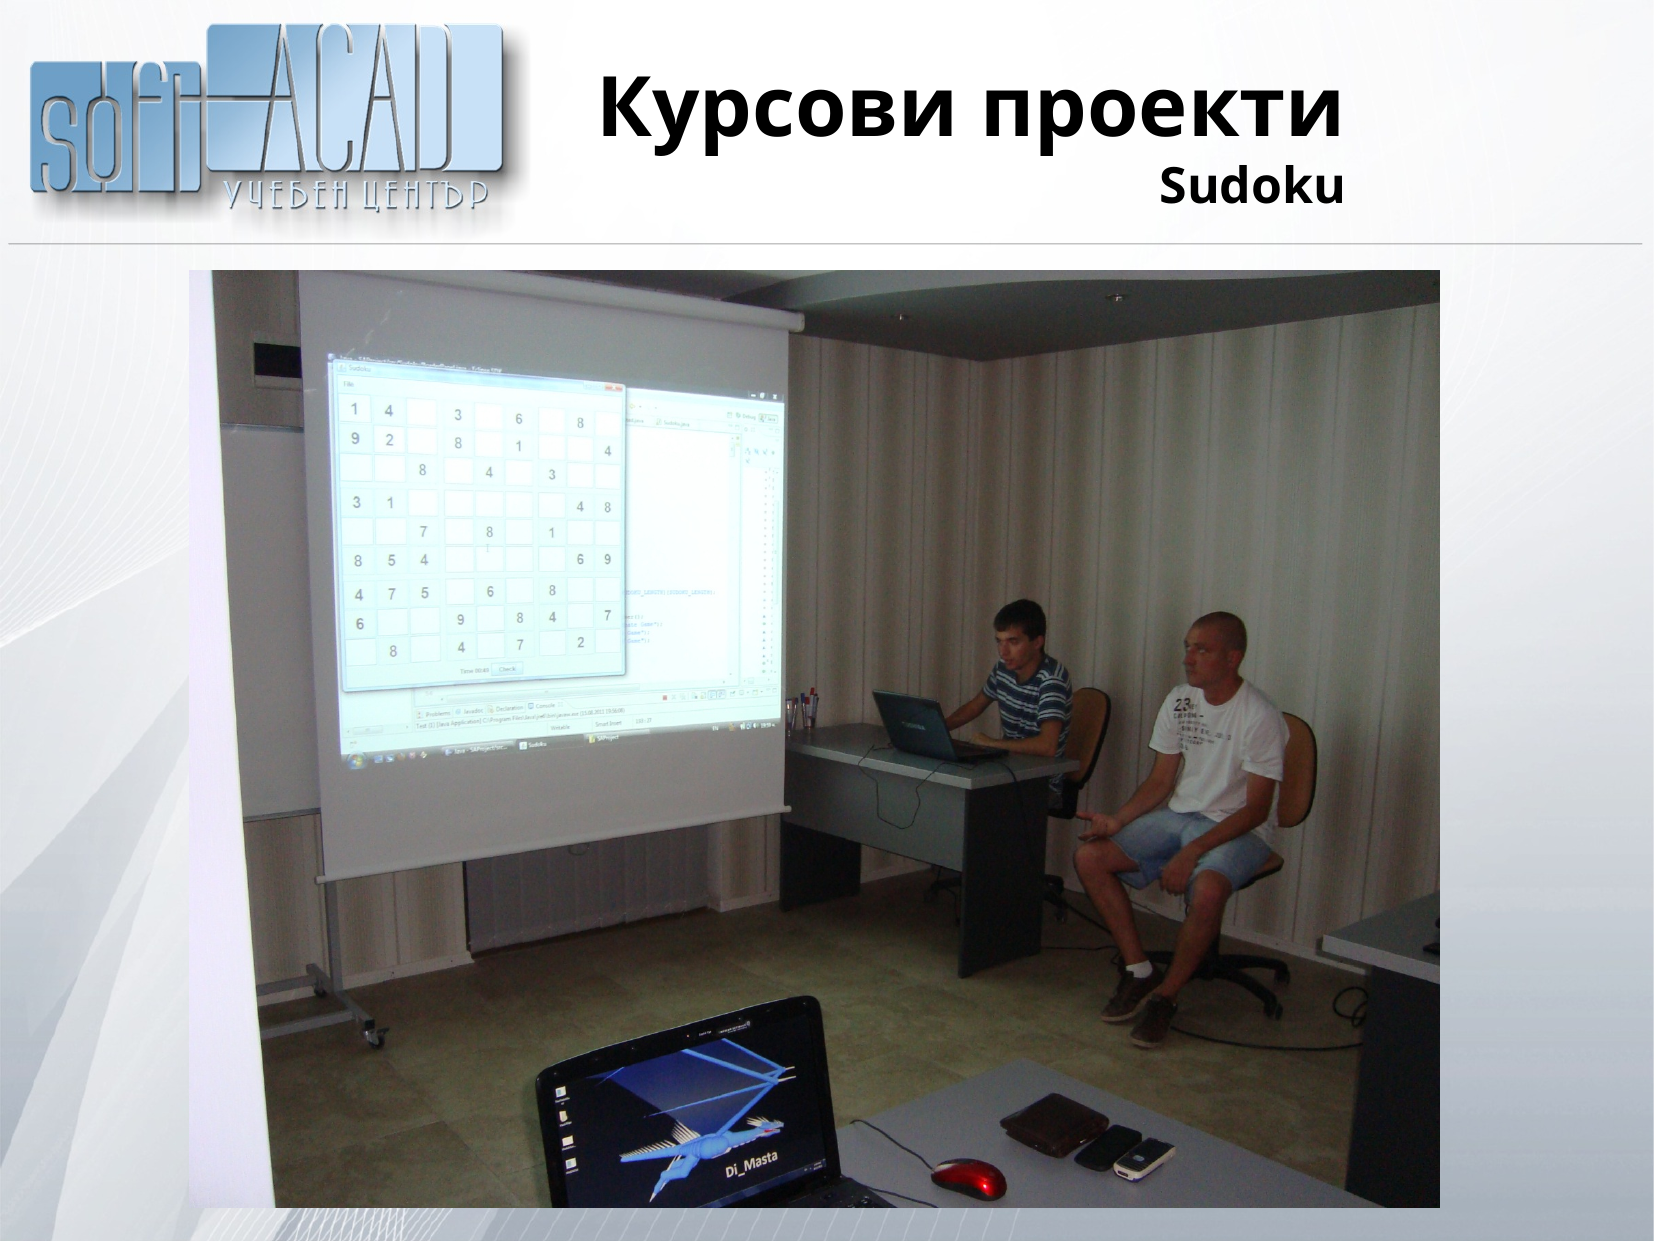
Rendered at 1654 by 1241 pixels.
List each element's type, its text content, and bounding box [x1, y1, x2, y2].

picture [189, 270, 1440, 1208]
title Курсови проекти Sudoku [464, 45, 1604, 241]
